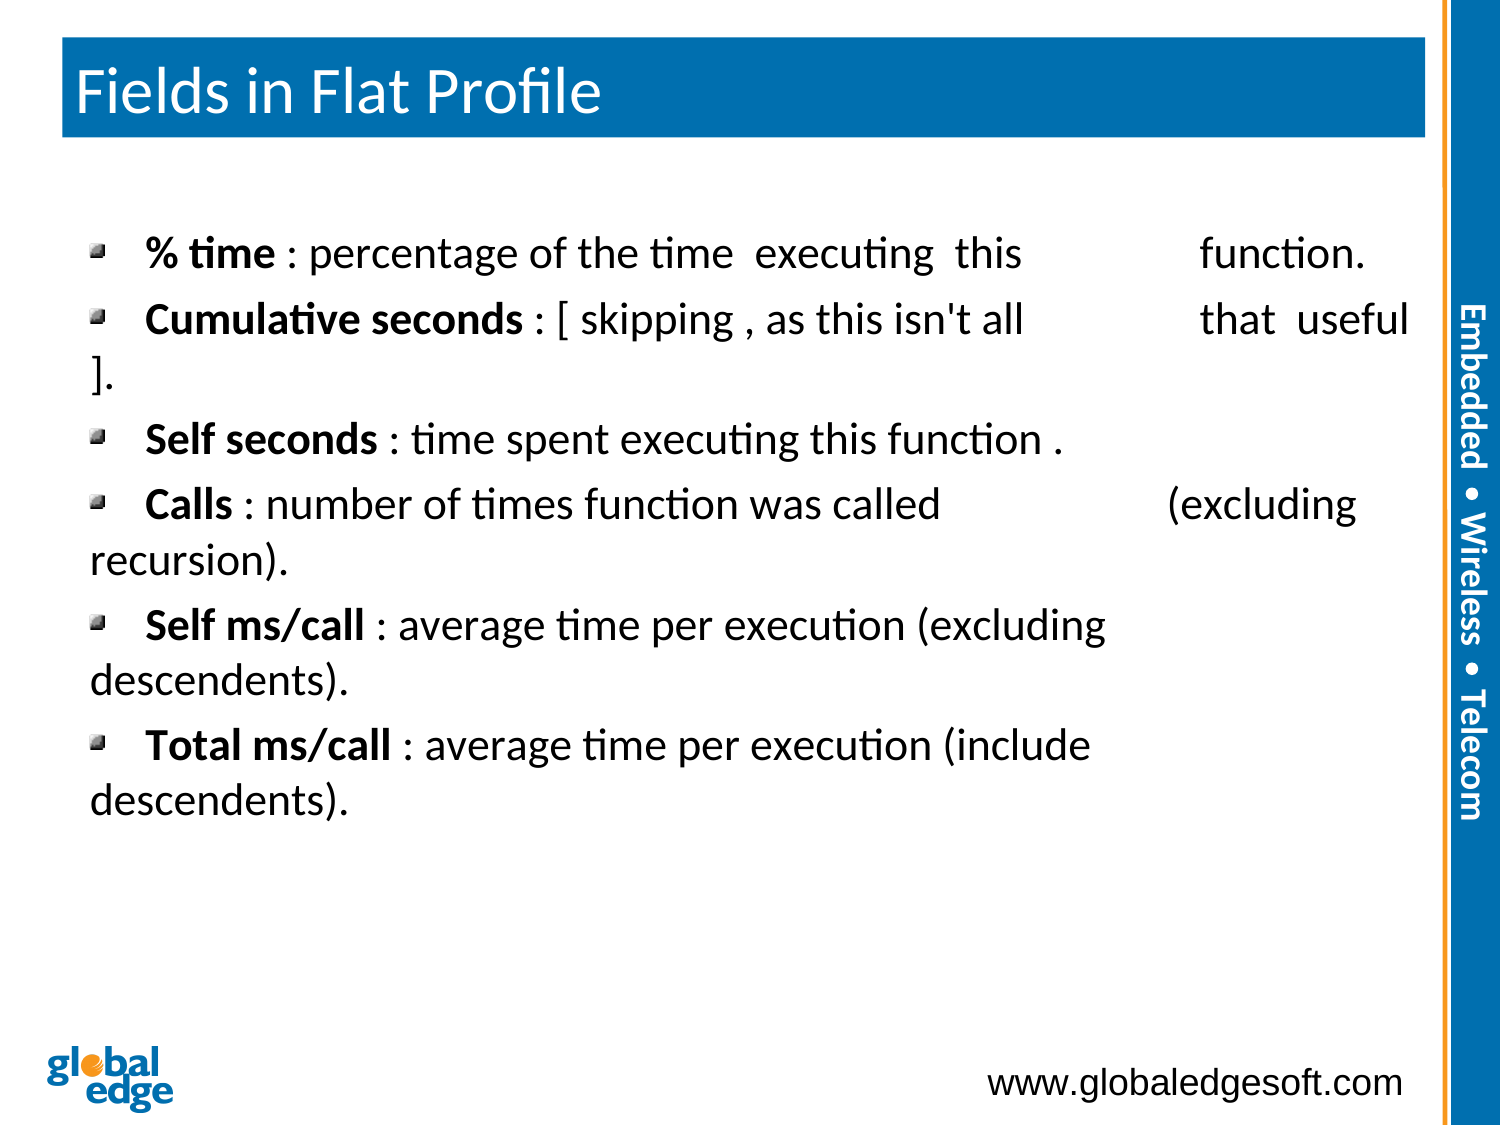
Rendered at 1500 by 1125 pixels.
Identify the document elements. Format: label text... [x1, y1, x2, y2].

list % time : percentage of the time executing this function. Cumulative seconds : [ skipping , as this isn't all that useful ]. Self seconds : time spent executing this function . Calls : number of times function was called (excluding recursion). Self ms/call : average time per execution (excluding descendents). Total ms/call : average time per execution (include descendents). [75, 149, 1426, 1026]
picture [34, 1034, 185, 1125]
title Fields in Flat Profile [75, 37, 1426, 136]
